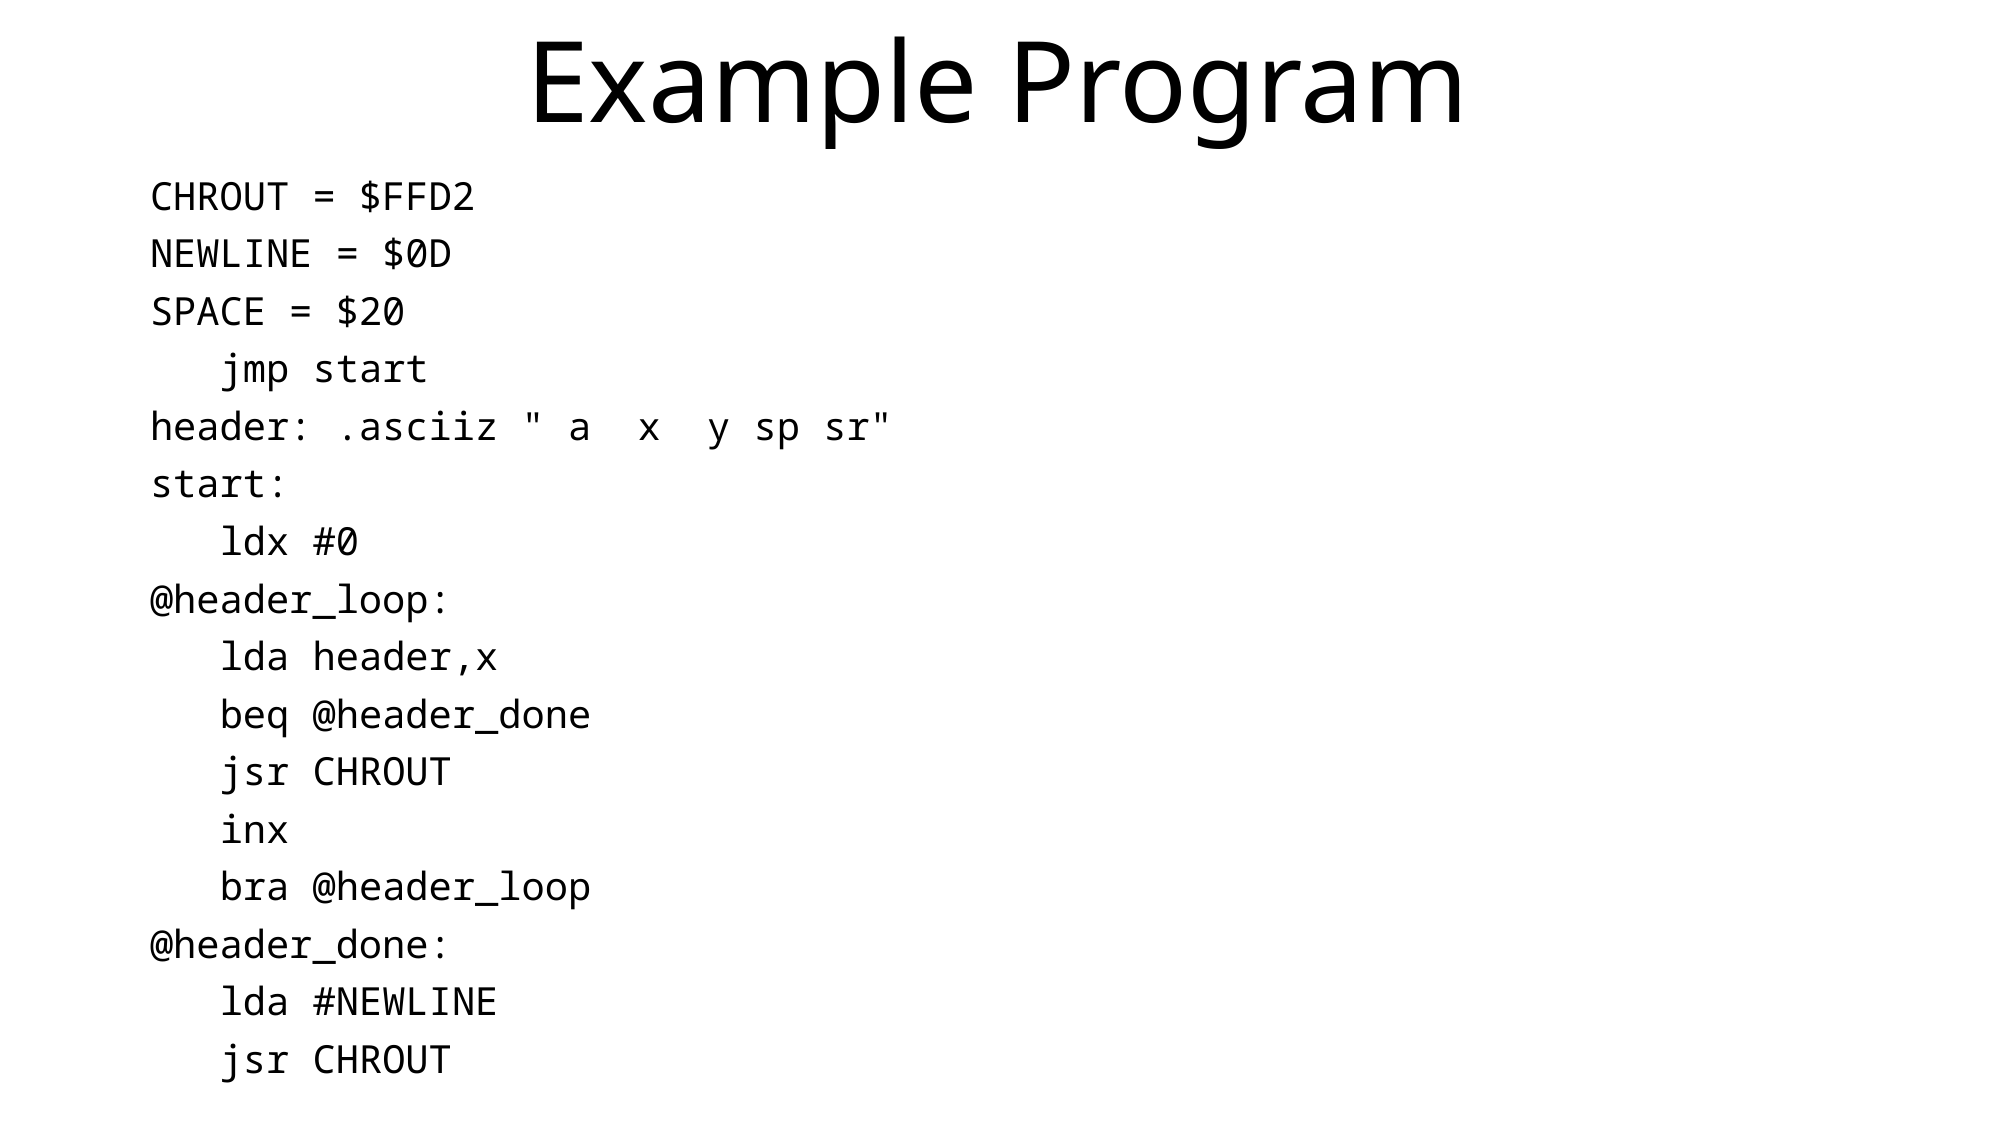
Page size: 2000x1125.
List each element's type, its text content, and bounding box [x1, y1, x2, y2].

title Example Program [135, 7, 1861, 165]
list CHROUT = $FFD2 NEWLINE = $0D SPACE = $20 jmp start header: .asciiz " a x y sp sr" start: ldx #0 @header_loop: lda header,x beq @header_done jsr CHROUT inx bra @header_loop @header_done: lda #NEWLINE jsr CHROUT [135, 165, 1860, 1091]
